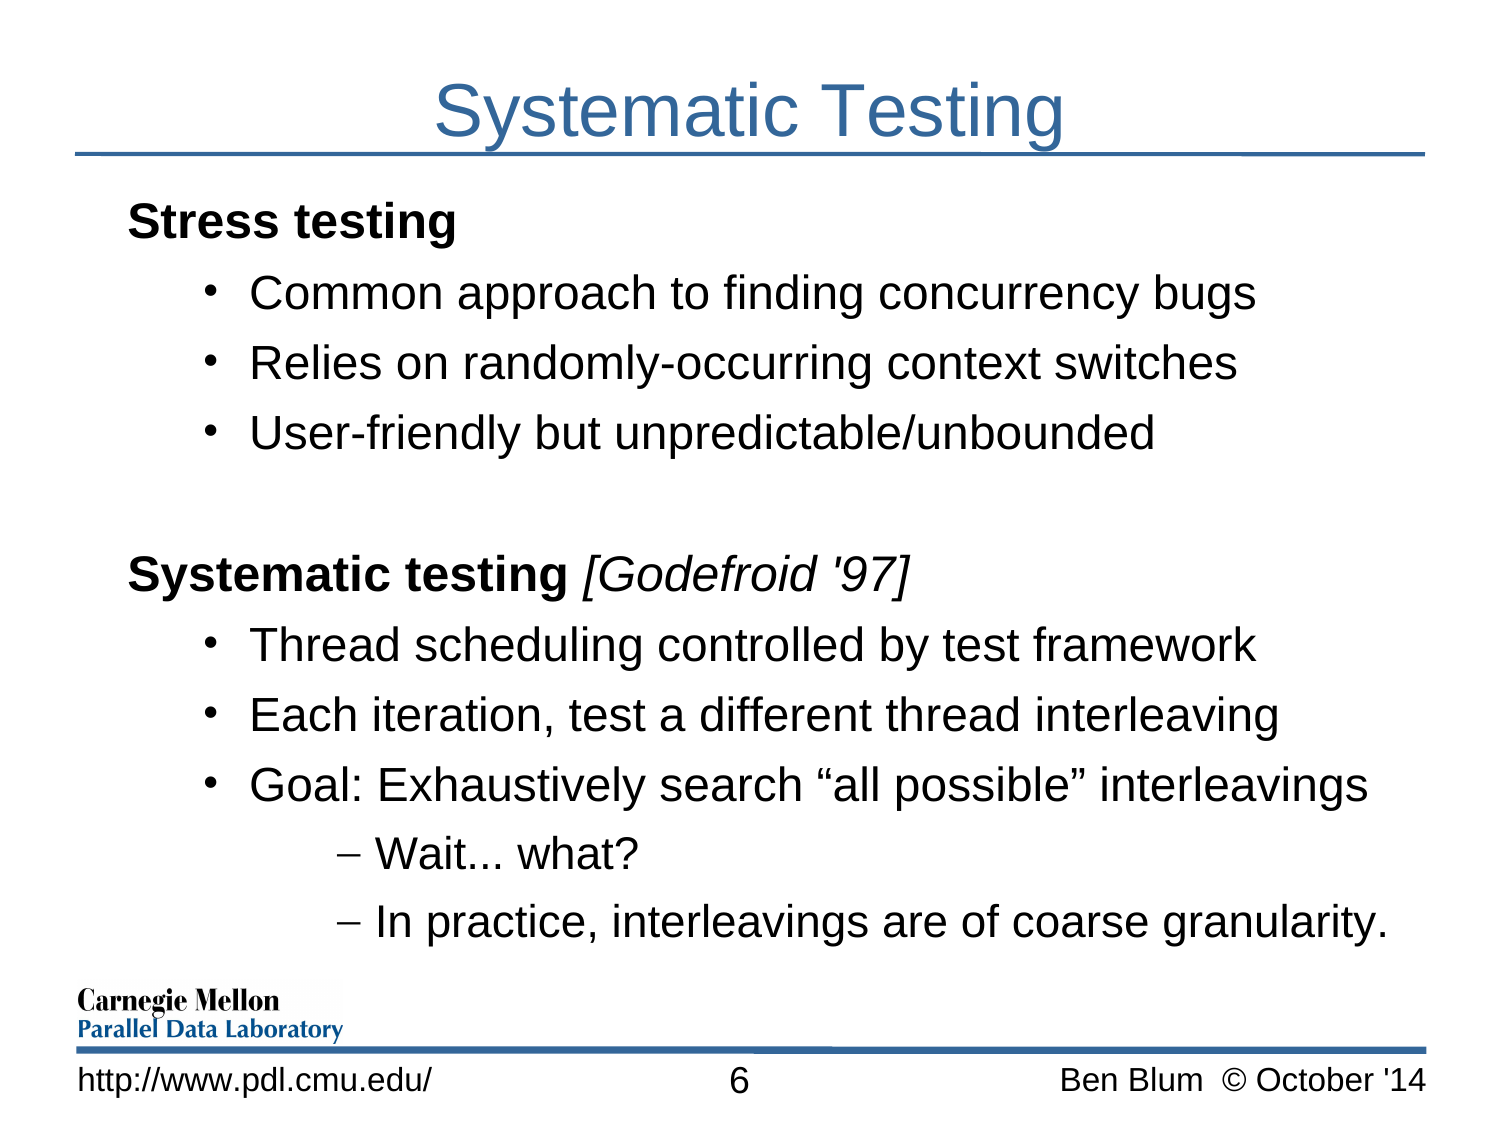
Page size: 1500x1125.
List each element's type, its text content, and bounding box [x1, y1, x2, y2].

title Systematic Testing [112, 49, 1388, 163]
picture [77, 979, 343, 1044]
list Stress testing Common approach to finding concurrency bugs Relies on randomly-occurring context switches User-friendly but unpredictable/unbounded Systematic testing [Godefroid '97] Thread scheduling controlled by test framework Each iteration, test a different thread interleaving Goal: Exhaustively search “all possible” interleavings Wait... what? In practice, interleavings are of coarse granularity. [112, 181, 1426, 954]
